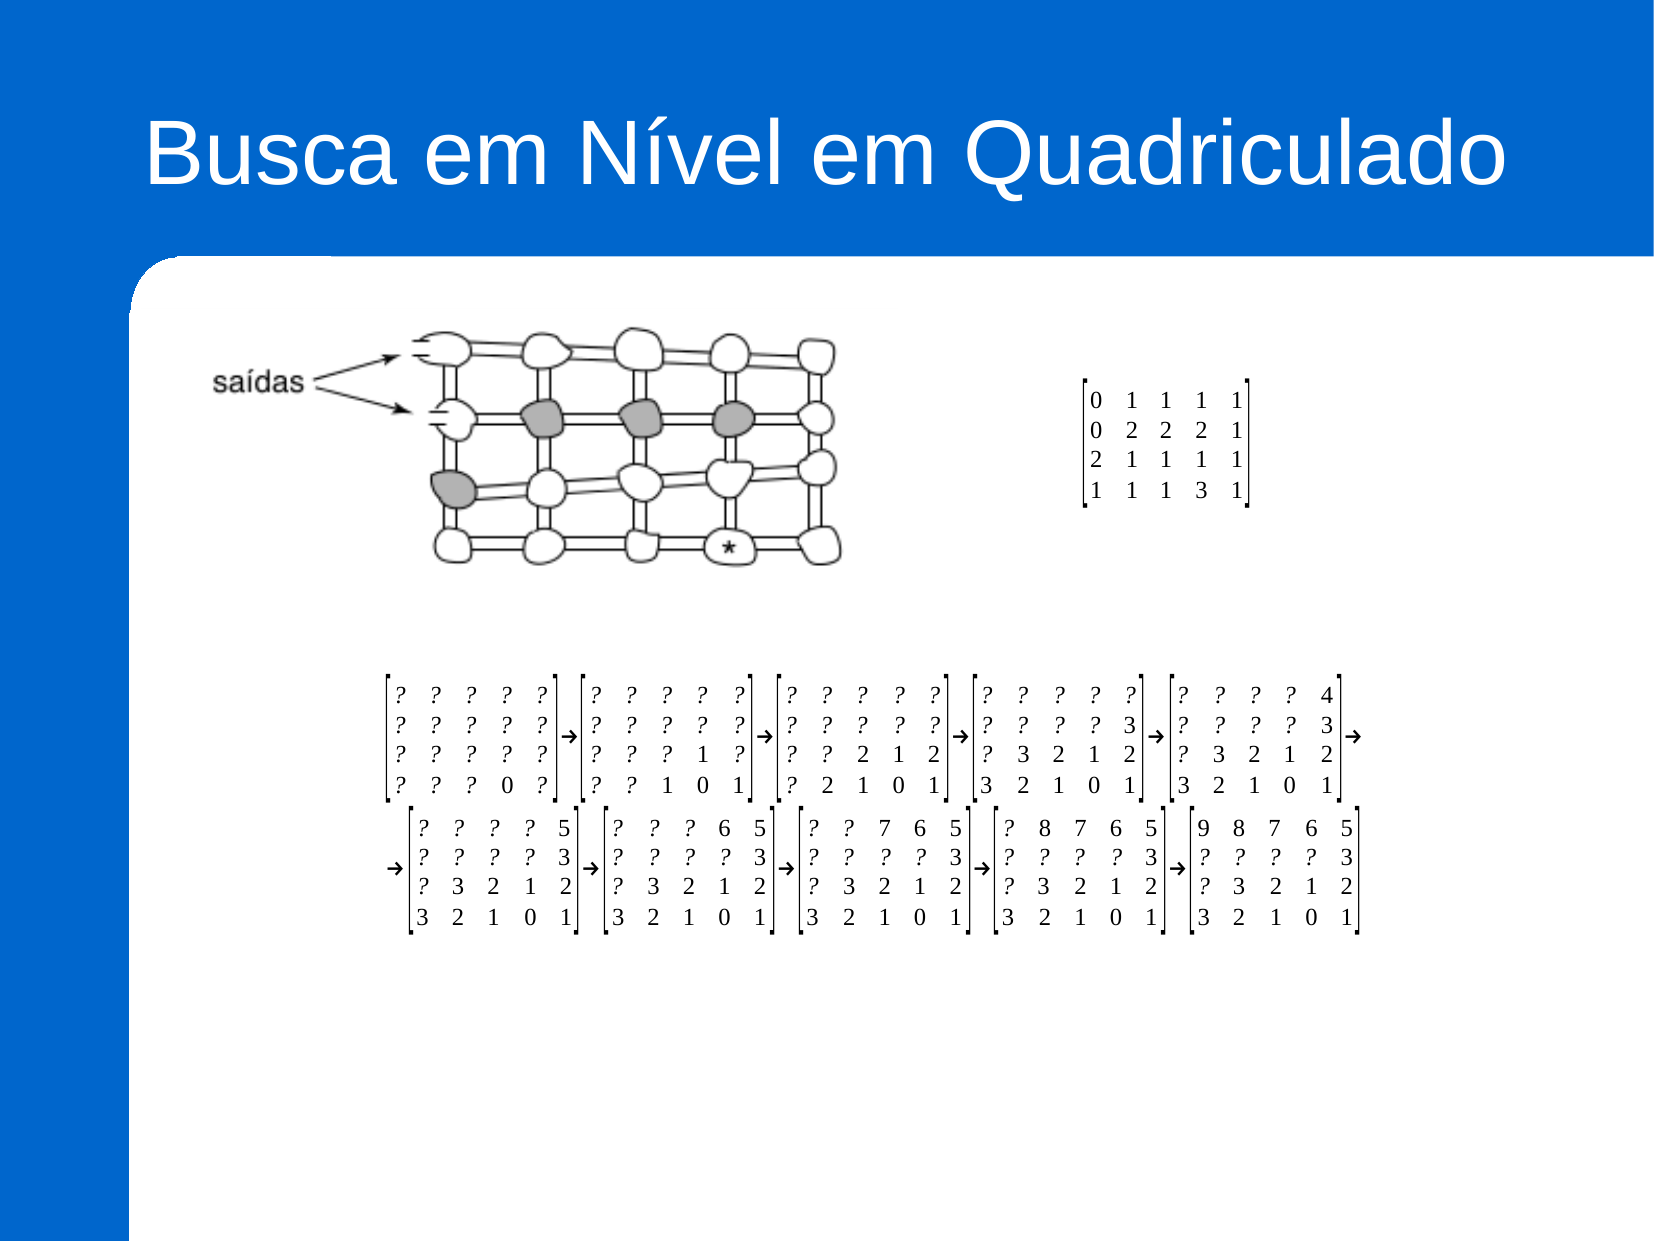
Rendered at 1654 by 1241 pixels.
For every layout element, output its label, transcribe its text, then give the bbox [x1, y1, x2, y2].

chart [1074, 377, 1258, 510]
title Busca em Nível em Quadriculado [82, 49, 1571, 257]
picture [141, 307, 898, 591]
chart [377, 673, 1371, 937]
